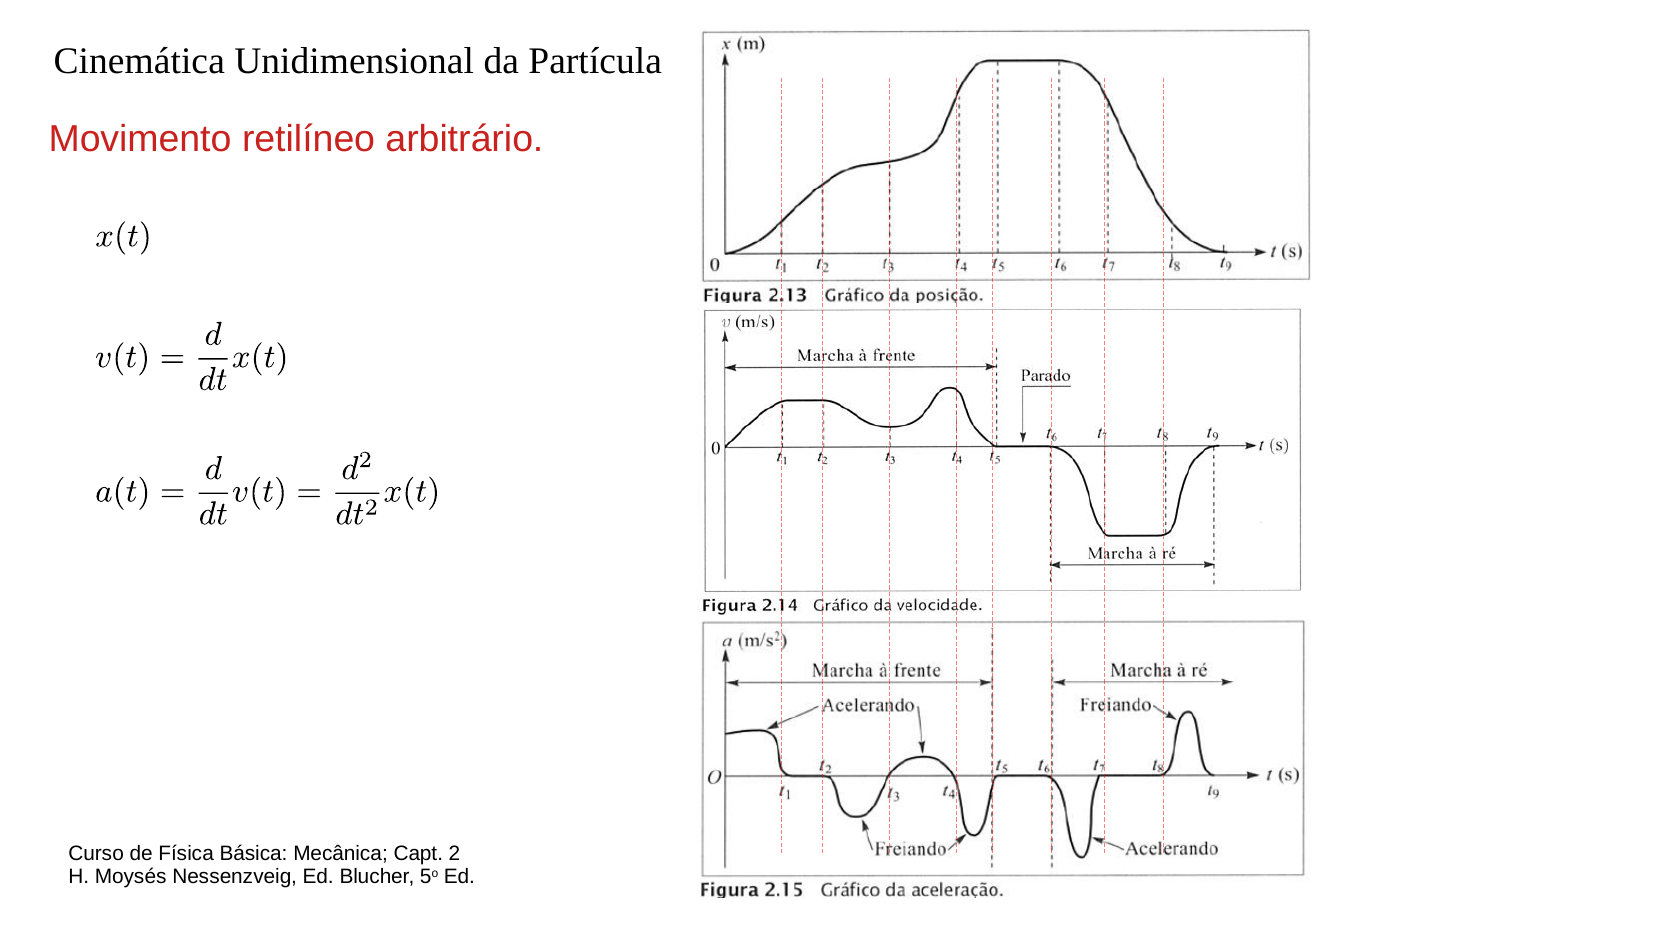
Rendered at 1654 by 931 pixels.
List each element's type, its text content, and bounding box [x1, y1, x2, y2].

picture [93, 220, 150, 256]
picture [93, 450, 439, 526]
picture [693, 18, 1311, 908]
text_box Curso de Física Básica: Mecânica; Capt. 2 H. Moysés Nessenzveig, Ed. Blucher, 5o Ed. [53, 834, 490, 896]
picture [93, 320, 287, 392]
text_box Movimento retilíneo arbitrário. [33, 109, 559, 170]
text_box Cinemática Unidimensional da Partícula [39, 11, 678, 89]
